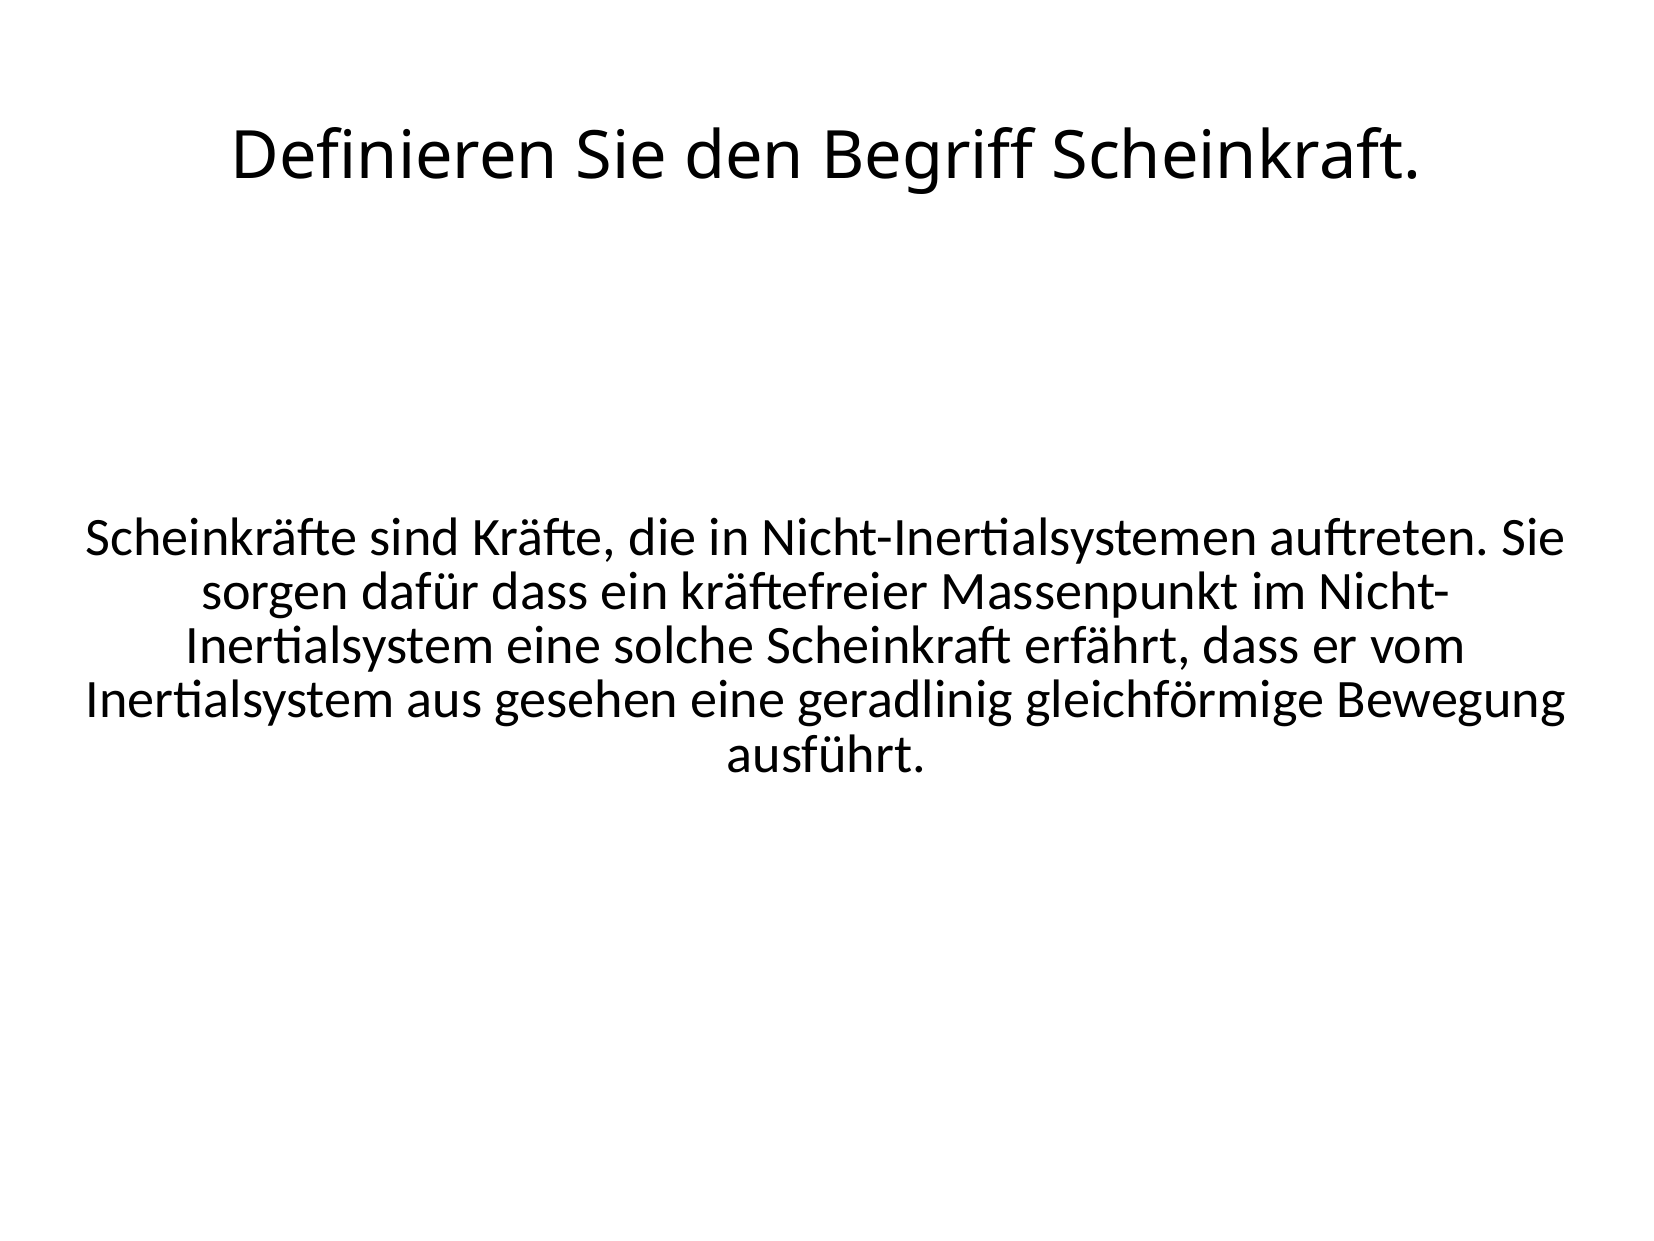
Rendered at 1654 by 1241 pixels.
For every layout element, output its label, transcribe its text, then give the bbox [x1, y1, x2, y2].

subtitle Scheinkräfte sind Kräfte, die in Nicht-Inertialsystemen auftreten. Sie sorgen dafür dass ein kräftefreier Massenpunkt im Nicht-Inertialsystem eine solche Scheinkraft erfährt, dass er vom Inertialsystem aus gesehen eine geradlinig gleichförmige Bewegung ausführt. [82, 290, 1571, 1010]
title Definieren Sie den Begriff Scheinkraft. [82, 49, 1571, 257]
